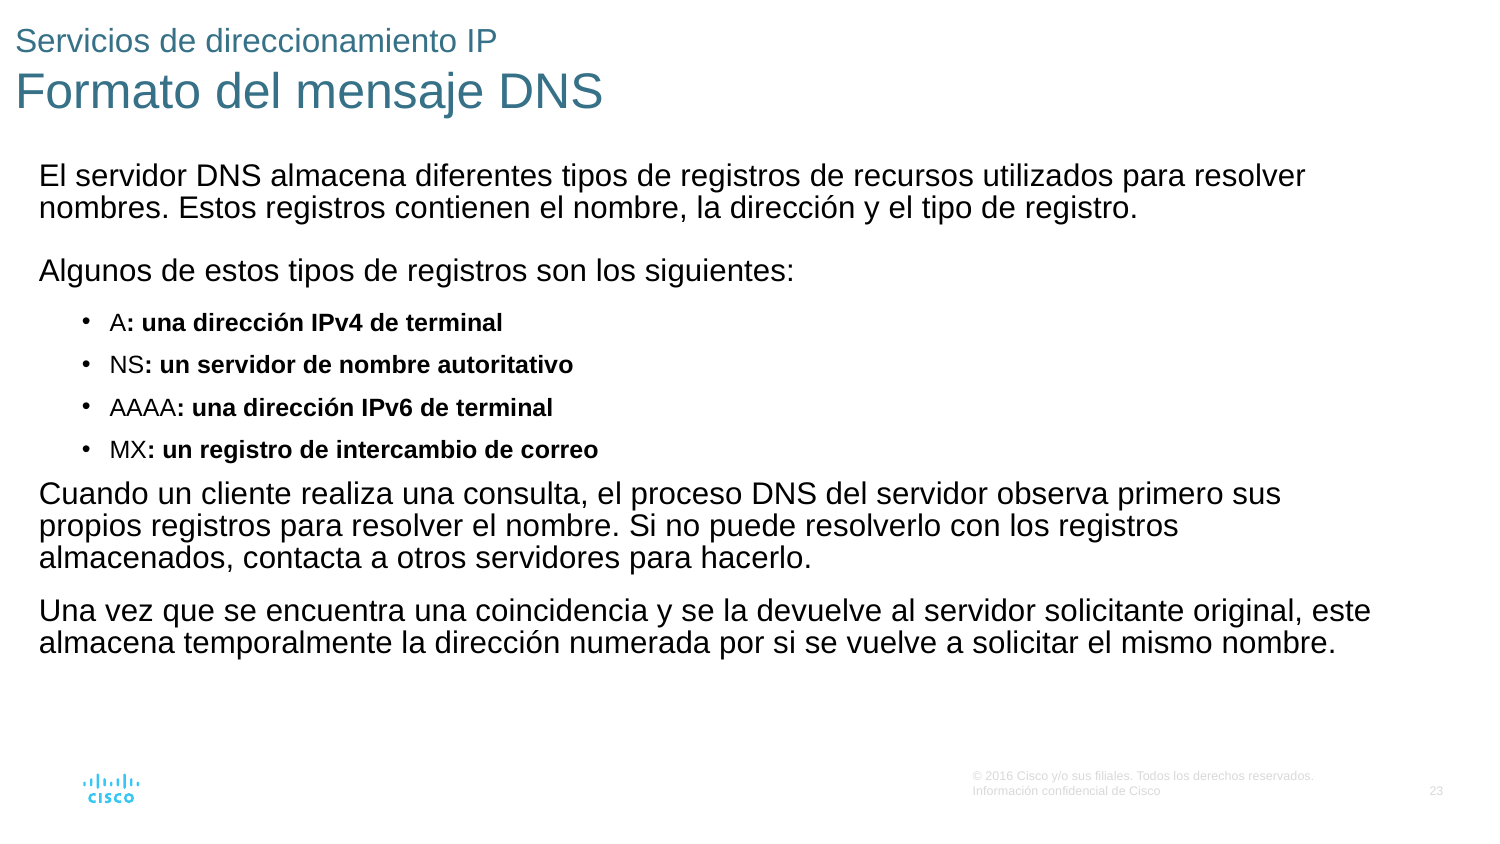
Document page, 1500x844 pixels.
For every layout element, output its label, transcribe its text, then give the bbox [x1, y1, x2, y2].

list El servidor DNS almacena diferentes tipos de registros de recursos utilizados para resolver nombres. Estos registros contienen el nombre, la dirección y el tipo de registro. Algunos de estos tipos de registros son los siguientes: A: una dirección IPv4 de terminal NS: un servidor de nombre autoritativo AAAA: una dirección IPv6 de terminal MX: un registro de intercambio de correo Cuando un cliente realiza una consulta, el proceso DNS del servidor observa primero sus propios registros para resolver el nombre. Si no puede resolverlo con los registros almacenados, contacta a otros servidores para hacerlo. Una vez que se encuentra una coincidencia y se la devuelve al servidor solicitante original, este almacena temporalmente la dirección numerada por si se vuelve a solicitar el mismo nombre. [23, 154, 1410, 746]
title Servicios de direccionamiento IP Formato del mensaje DNS [0, 6, 1500, 131]
